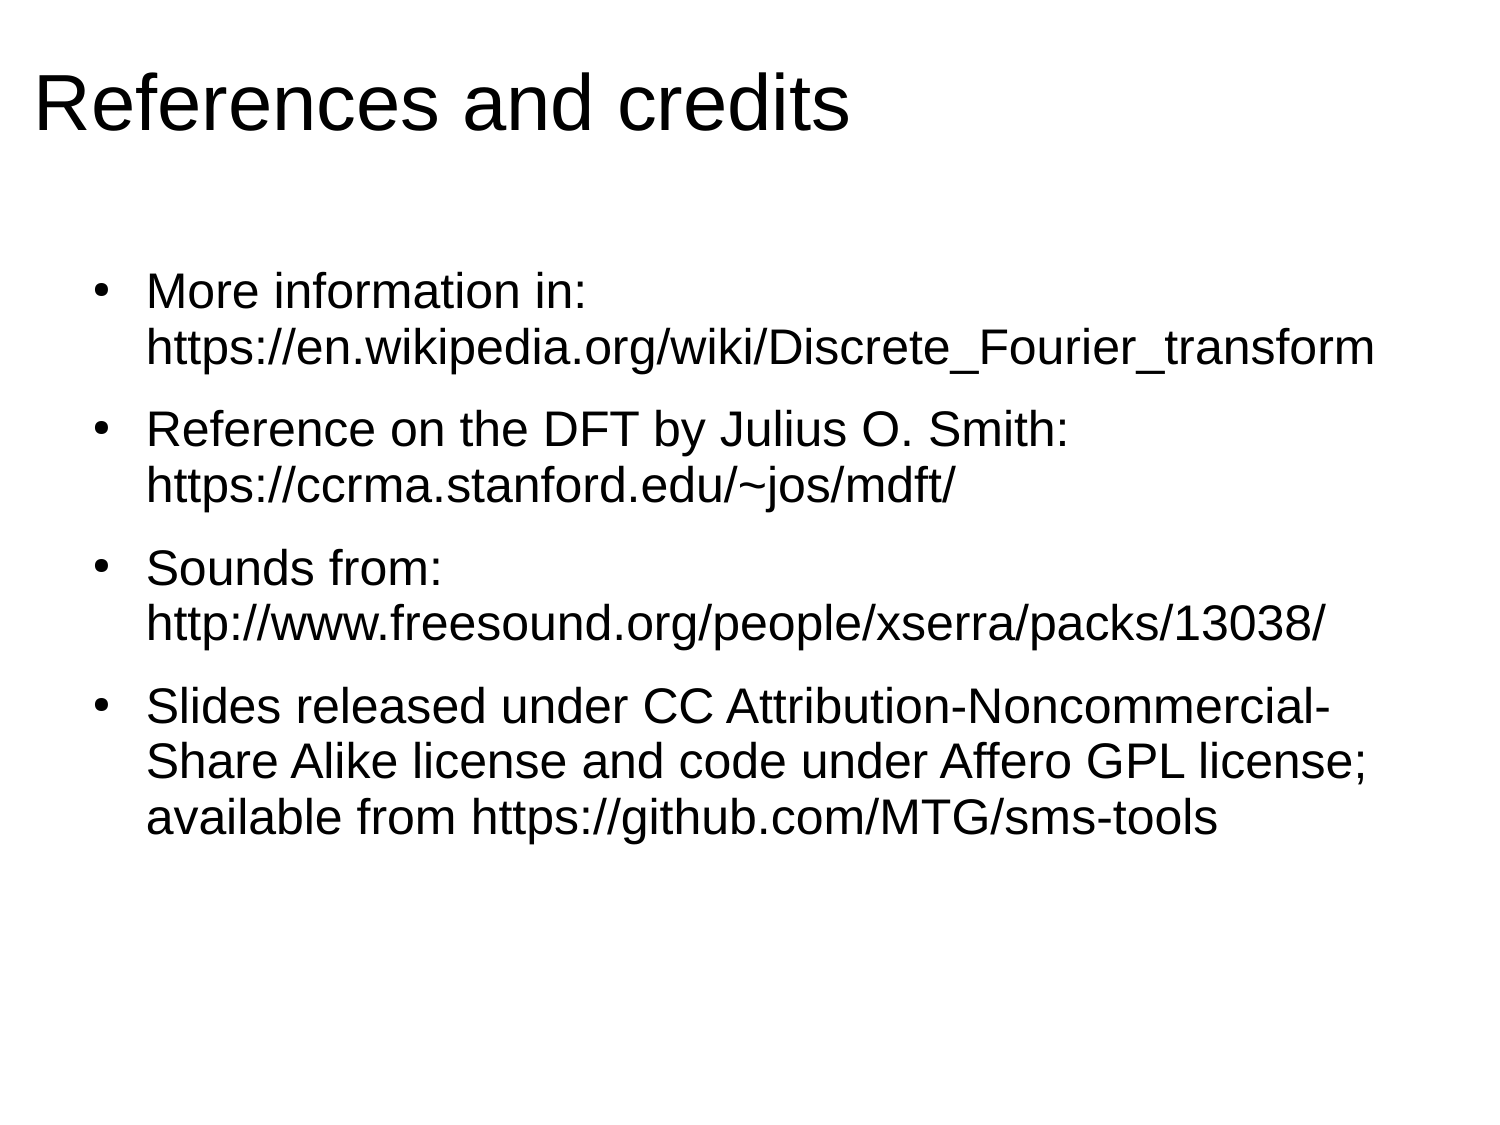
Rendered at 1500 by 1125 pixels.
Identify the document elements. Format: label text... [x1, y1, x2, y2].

title References and credits [33, 9, 1384, 197]
list More information in: https://en.wikipedia.org/wiki/Discrete_Fourier_transform Reference on the DFT by Julius O. Smith: https://ccrma.stanford.edu/~jos/mdft/ Sounds from: http://www.freesound.org/people/xserra/packs/13038/ Slides released under CC Attribution-Noncommercial-Share Alike license and code under Affero GPL license; available from https://github.com/MTG/sms-tools [75, 263, 1425, 916]
